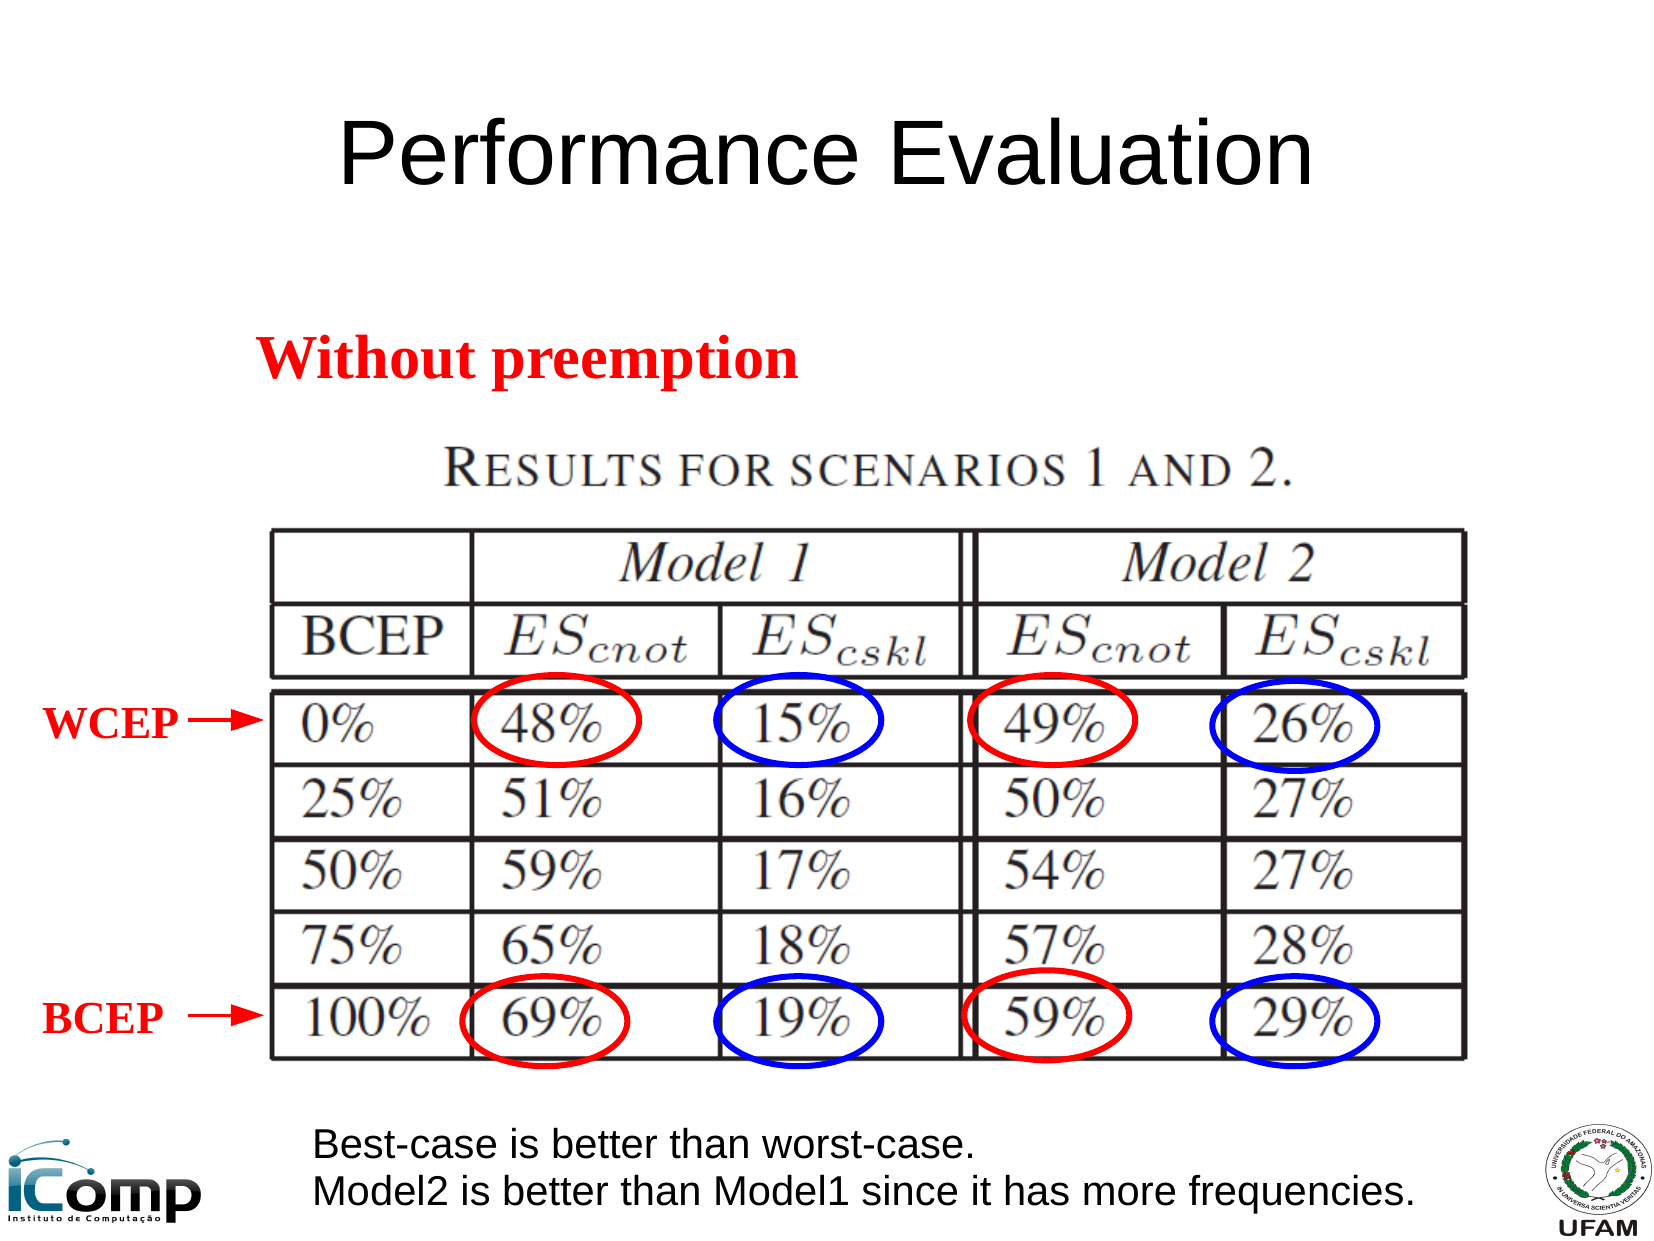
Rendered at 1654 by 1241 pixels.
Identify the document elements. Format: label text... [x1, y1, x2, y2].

text_box Best-case is better than worst-case. Model2 is better than Model1 since it has more frequencies. [297, 1113, 1432, 1222]
text_box BCEP [27, 985, 179, 1052]
text_box Without preemption [240, 315, 815, 400]
text_box WCEP [27, 690, 195, 757]
picture [720, 980, 878, 1063]
picture [1216, 980, 1374, 1063]
title Performance Evaluation [82, 49, 1571, 257]
picture [245, 444, 1488, 1069]
picture [466, 980, 624, 1063]
picture [1545, 1124, 1652, 1236]
picture [5, 1139, 205, 1226]
